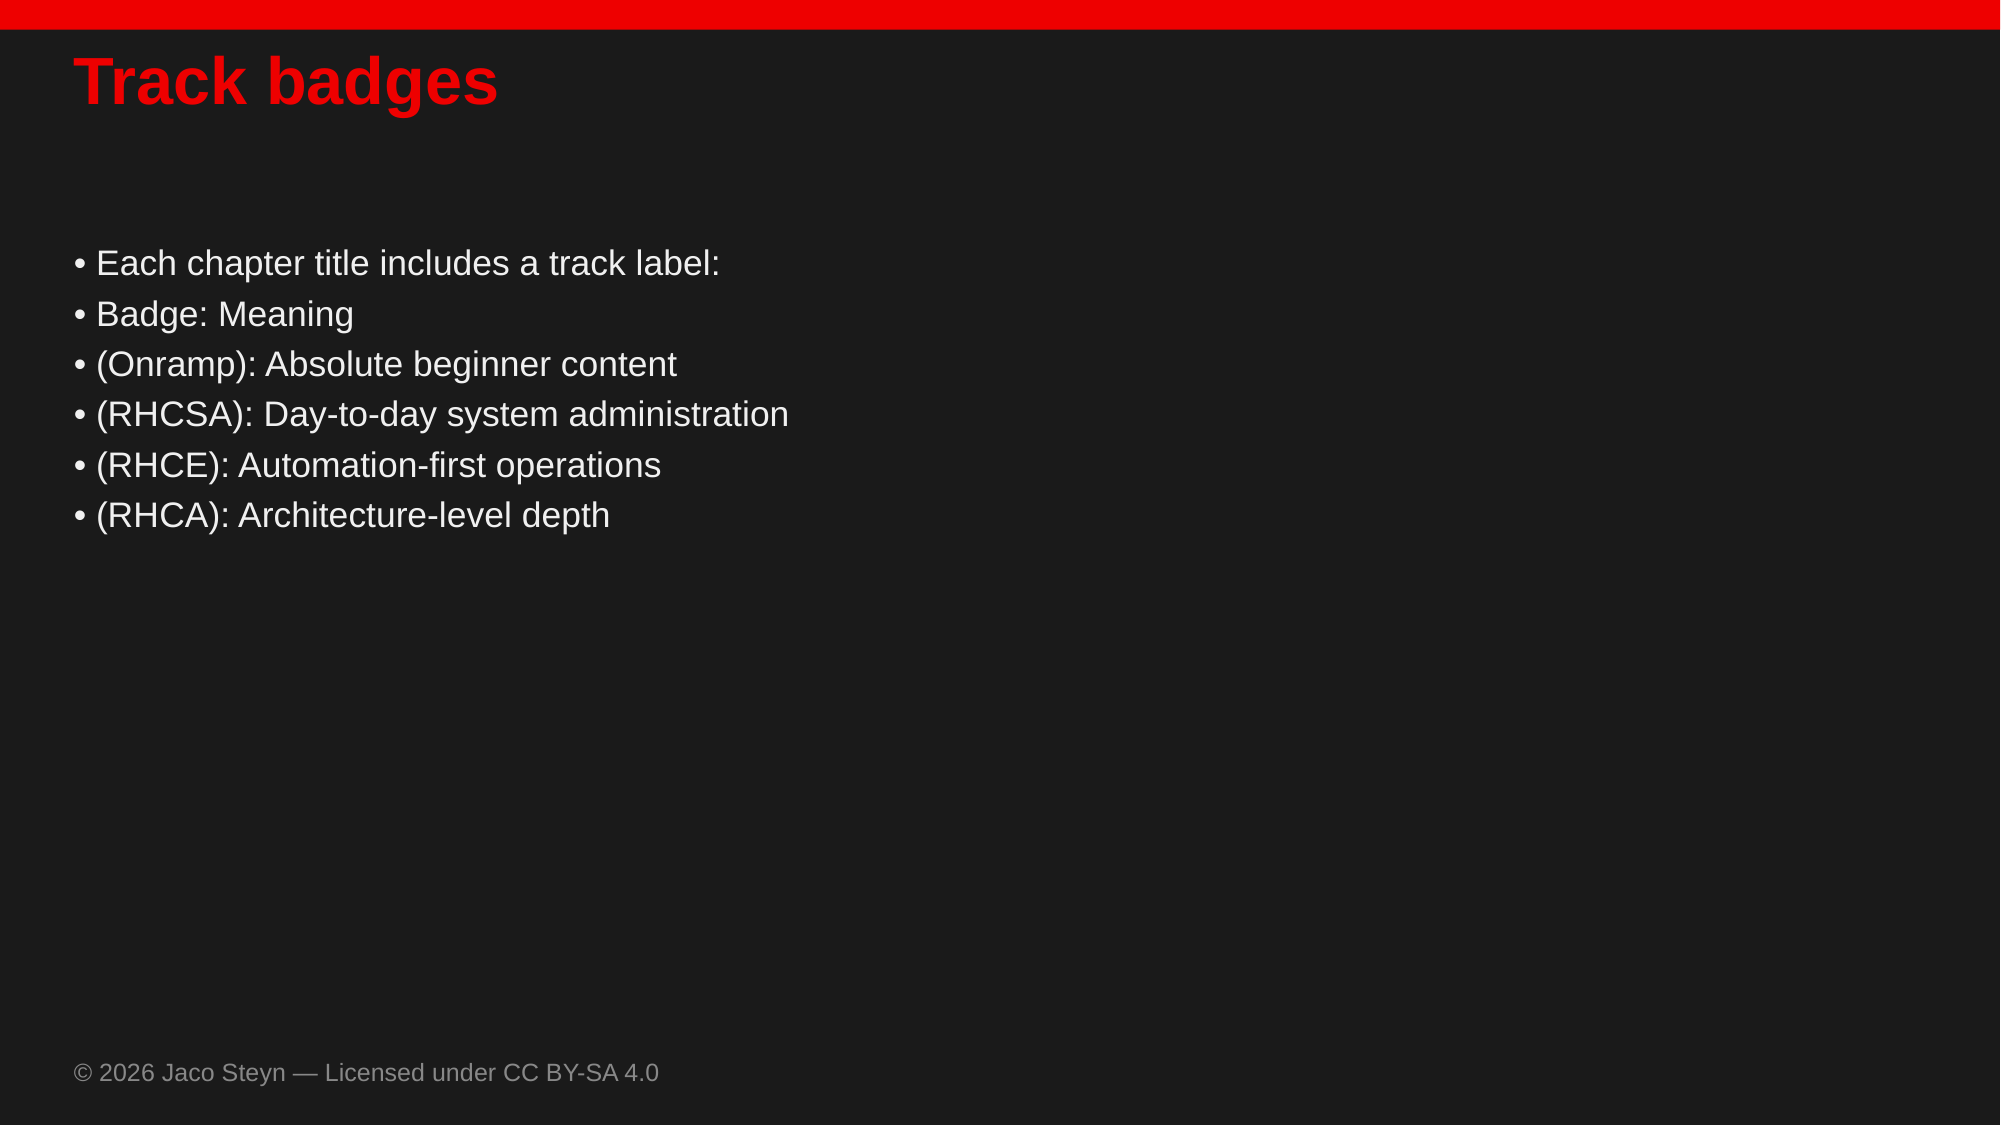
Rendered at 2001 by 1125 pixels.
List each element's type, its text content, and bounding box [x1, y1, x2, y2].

text_box © 2026 Jaco Steyn — Licensed under CC BY-SA 4.0 [59, 1051, 1942, 1093]
text_box • Each chapter title includes a track label: • Badge: Meaning • (Onramp): Absolute beginner content • (RHCSA): Day-to-day system administration • (RHCE): Automation-first operations • (RHCA): Architecture-level depth [59, 236, 1942, 1037]
text_box Track badges [59, 36, 1942, 208]
text_box [0, 0, 2001, 30]
